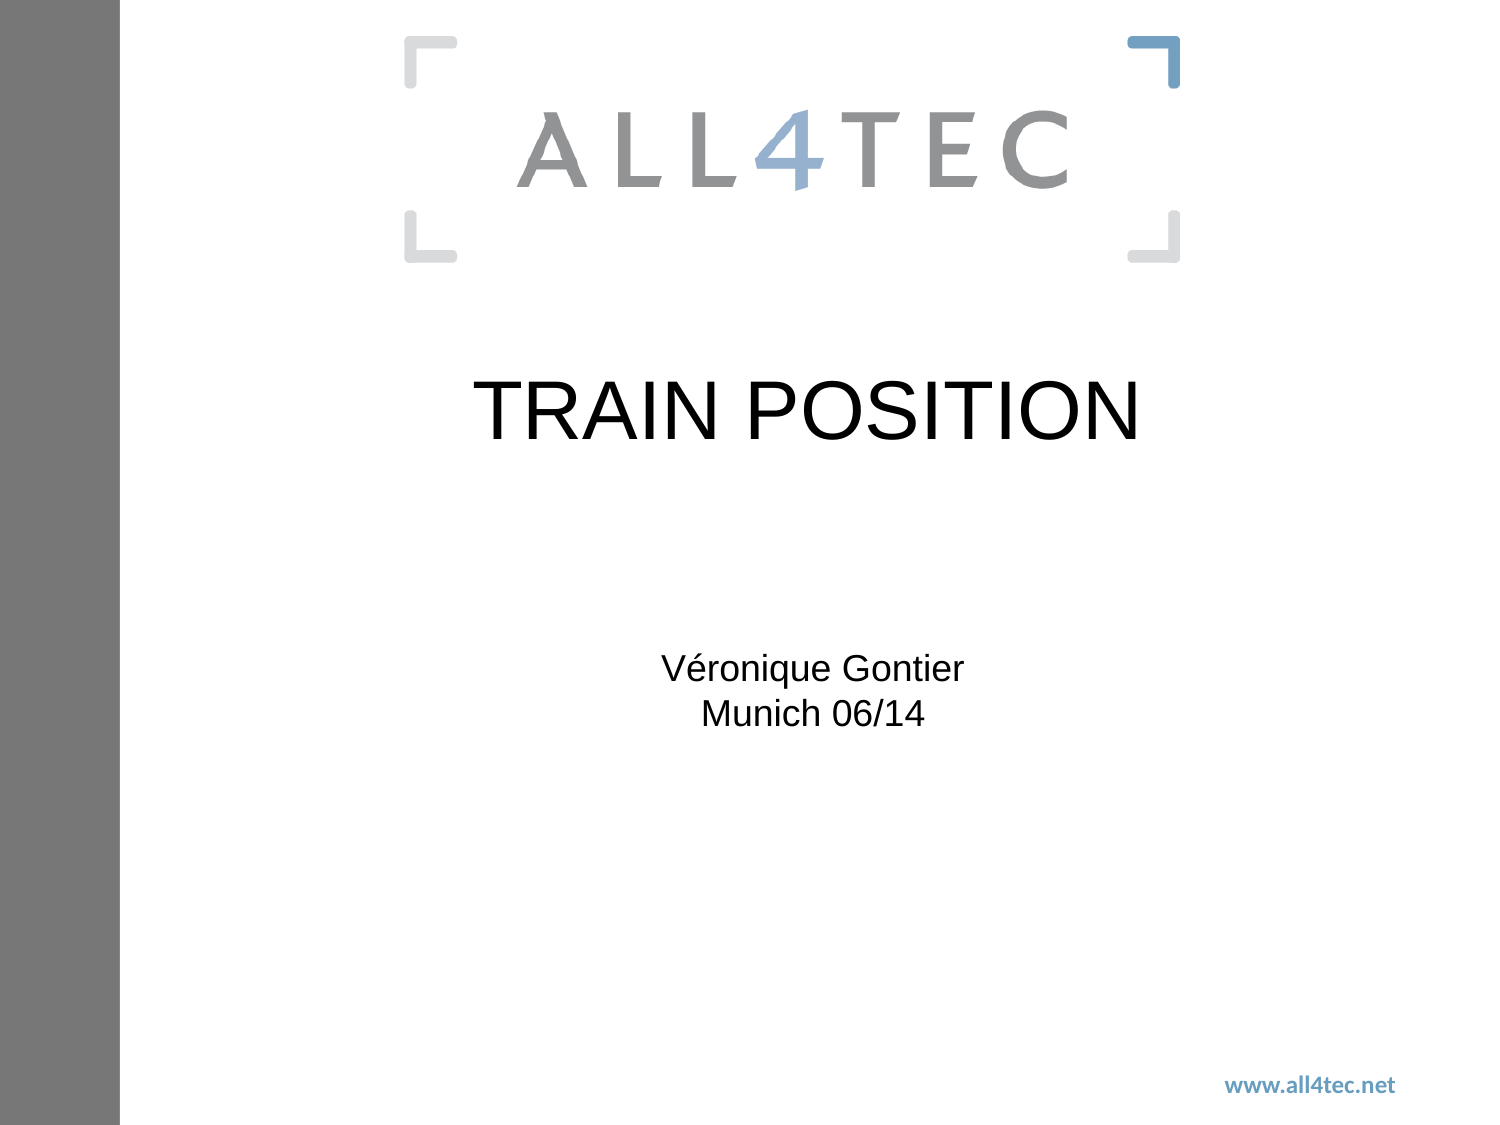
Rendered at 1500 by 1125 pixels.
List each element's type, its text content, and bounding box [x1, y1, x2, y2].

subtitle Véronique Gontier Munich 06/14 [288, 637, 1338, 925]
title TRAIN POSITION [172, 349, 1443, 591]
picture [396, 30, 1187, 267]
